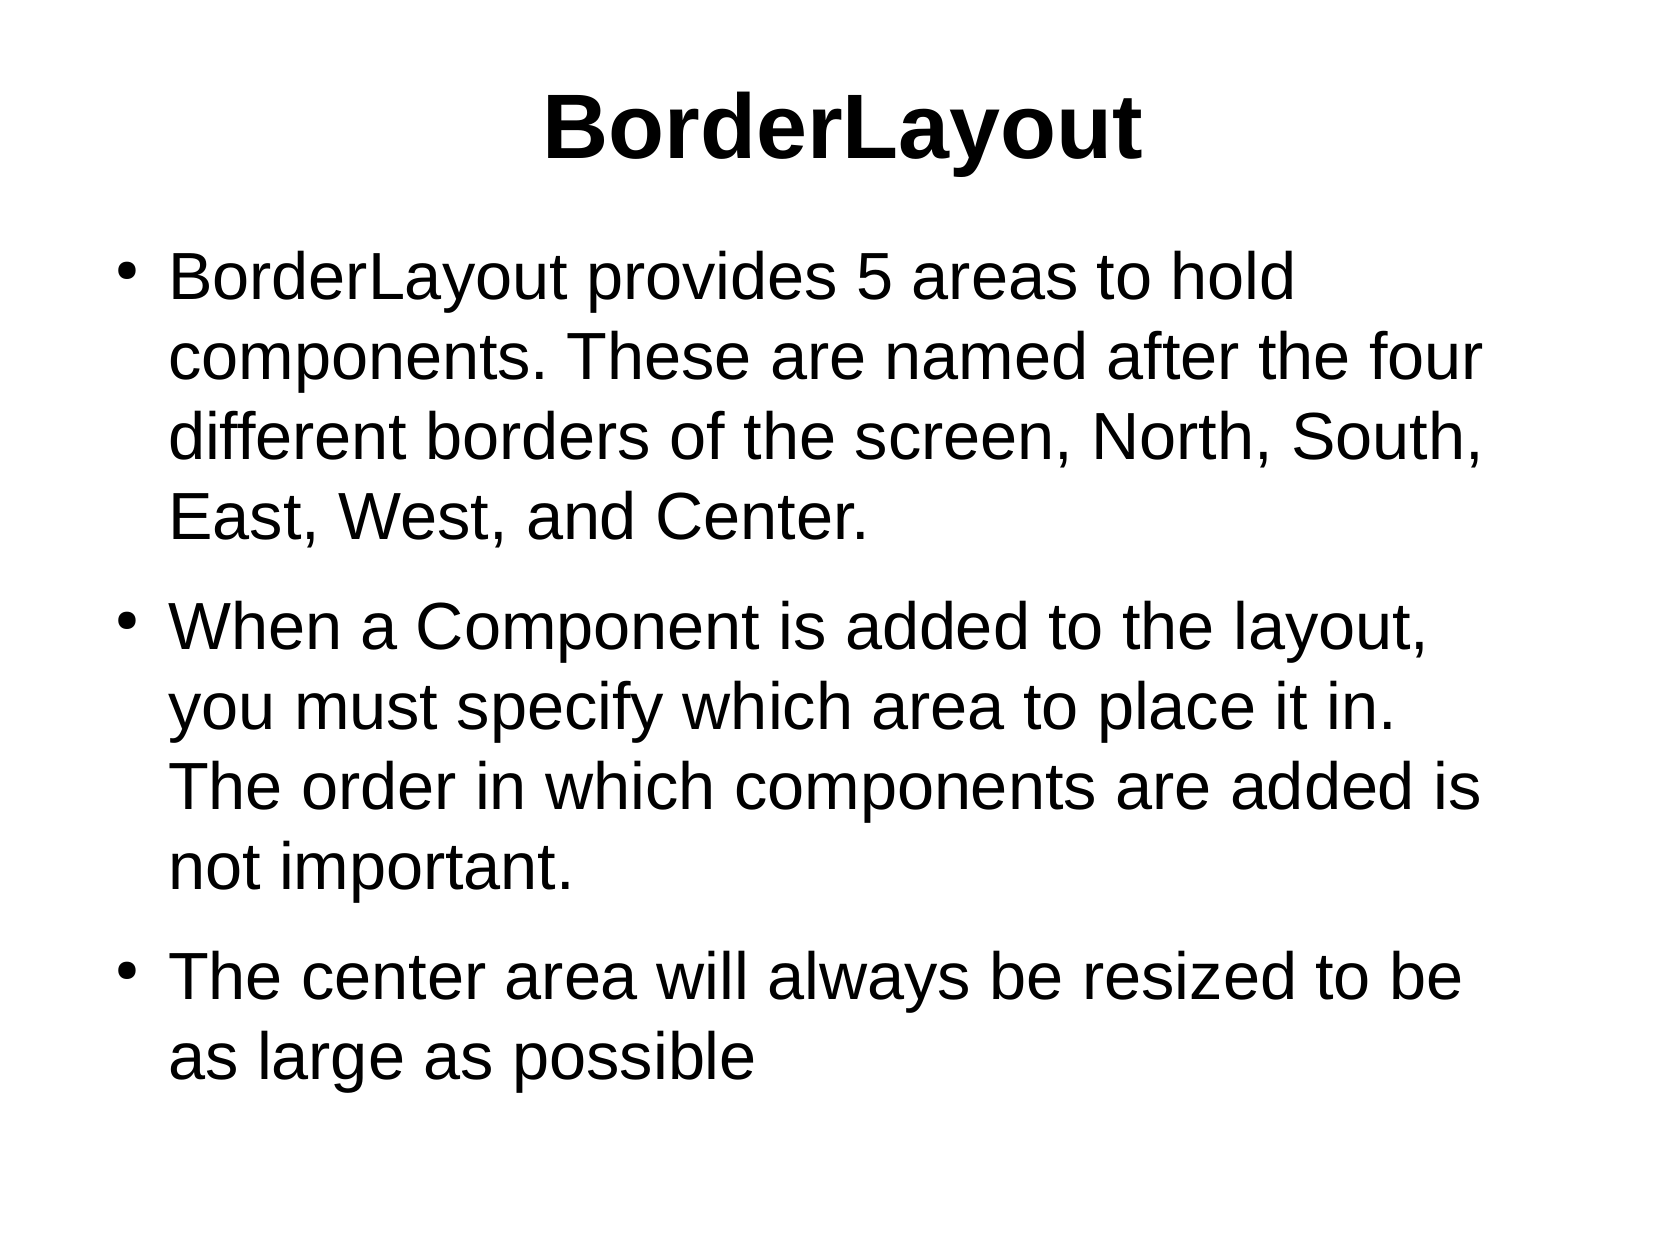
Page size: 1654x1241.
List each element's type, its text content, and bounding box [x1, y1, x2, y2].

list BorderLayout provides 5 areas to hold components. These are named after the four different borders of the screen, North, South, East, West, and Center. When a Component is added to the layout, you must specify which area to place it in. The order in which components are added is not important. The center area will always be resized to be as large as possible [82, 225, 1538, 1186]
title BorderLayout [82, 49, 1571, 196]
